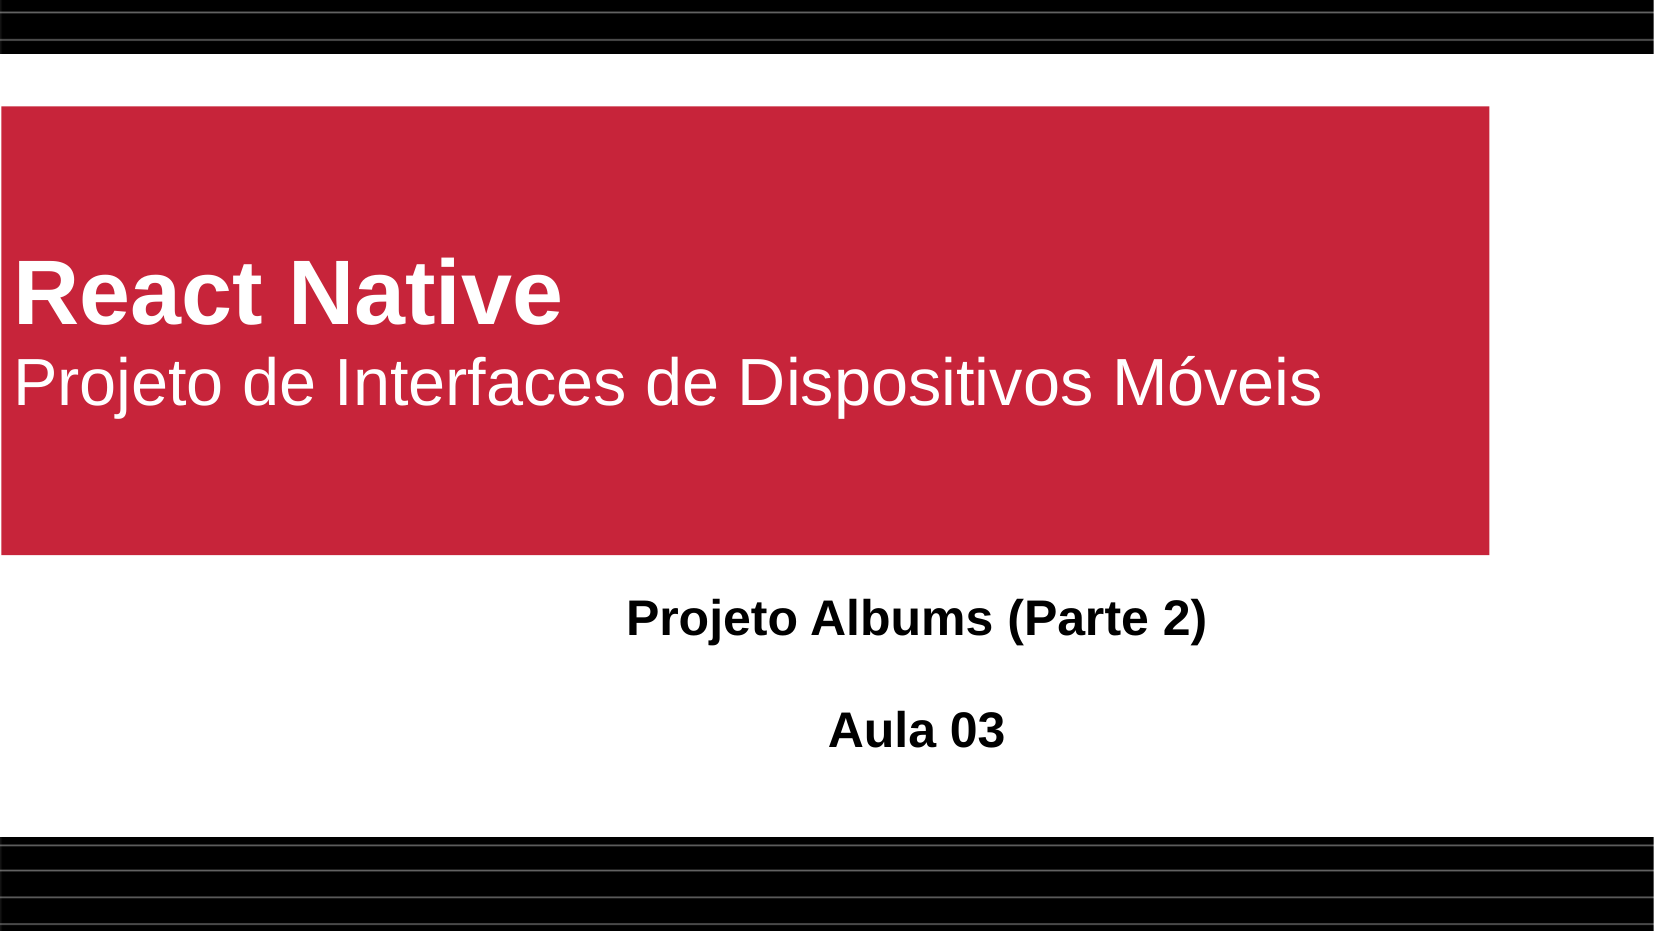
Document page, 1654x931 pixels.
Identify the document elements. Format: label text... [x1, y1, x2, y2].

subtitle Projeto Albums (Parte 2) Aula 03 [625, 590, 1489, 815]
title React Native Projeto de Interfaces de Dispositivos Móveis [1, 106, 1490, 556]
picture [0, 837, 1654, 931]
picture [0, 0, 1654, 54]
